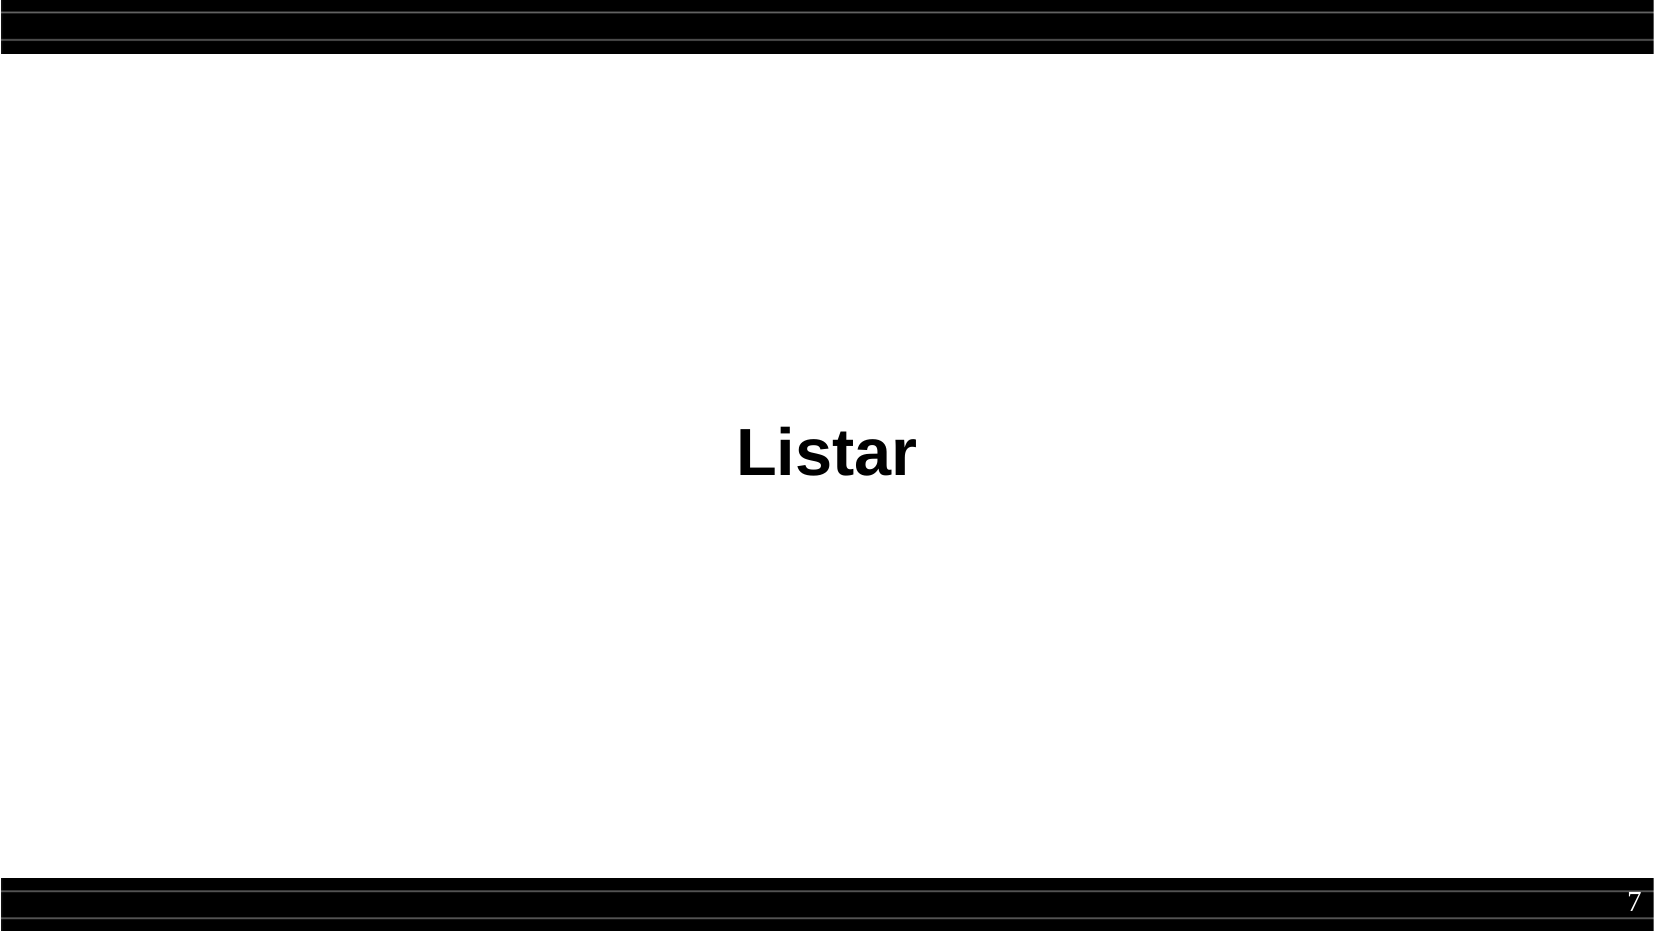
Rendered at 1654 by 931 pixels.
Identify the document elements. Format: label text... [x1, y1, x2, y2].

picture [1, 878, 1654, 931]
picture [1, 0, 1654, 54]
subtitle Listar [82, 92, 1571, 813]
